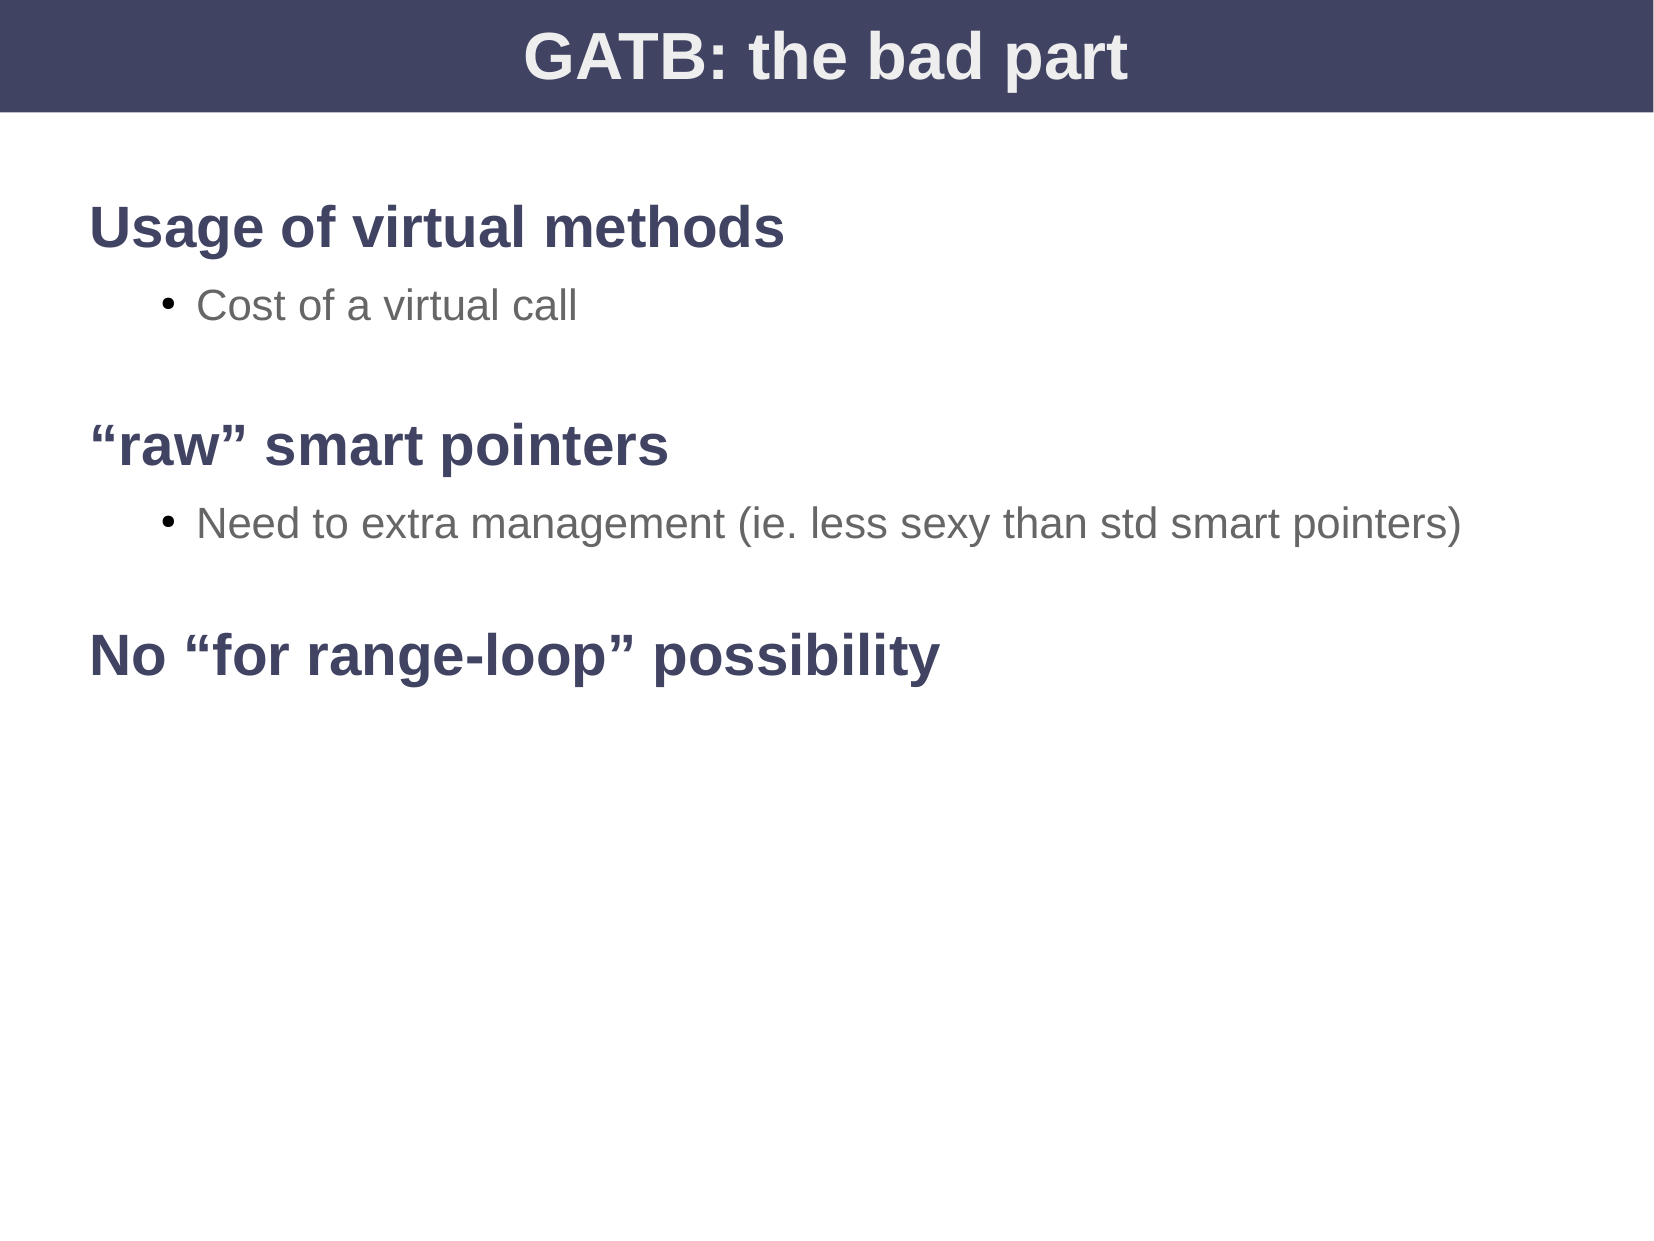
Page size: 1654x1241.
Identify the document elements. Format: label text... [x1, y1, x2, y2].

text_box GATB: the bad part [0, 0, 1654, 113]
text_box Usage of virtual methods Cost of a virtual call “raw” smart pointers Need to extra management (ie. less sexy than std smart pointers) No “for range-loop” possibility [75, 187, 1613, 1211]
